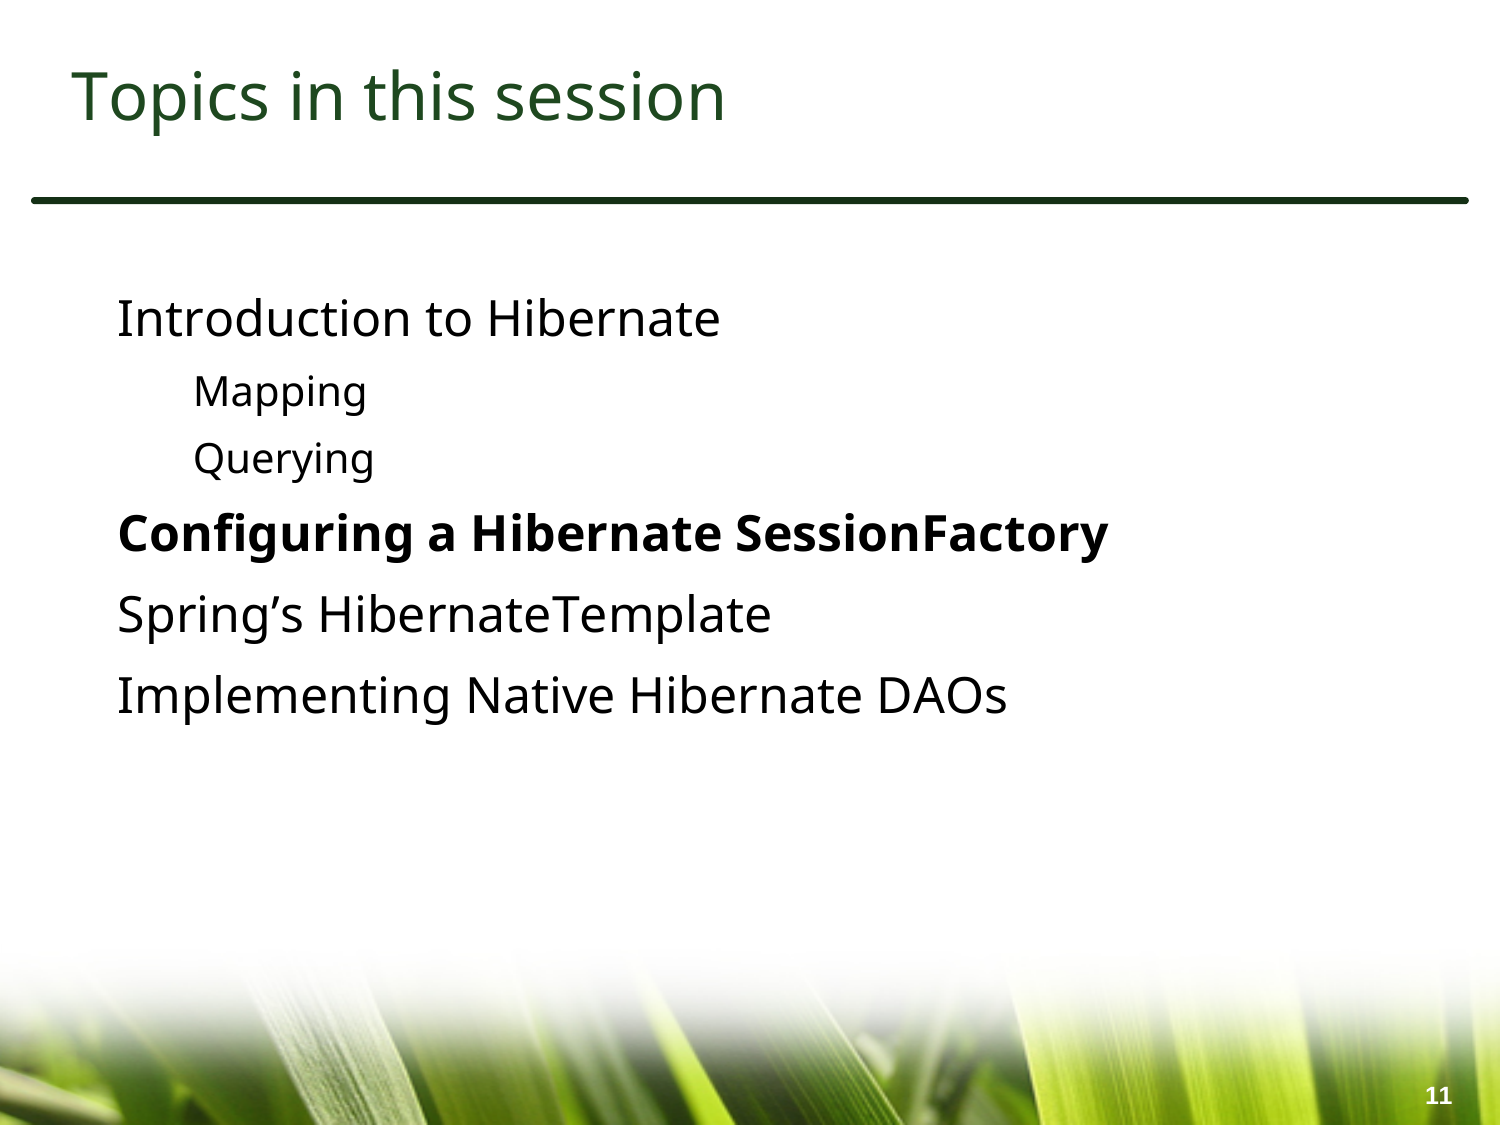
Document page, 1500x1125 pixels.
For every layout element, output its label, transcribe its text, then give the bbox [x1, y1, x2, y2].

title Topics in this session [56, 13, 1089, 176]
picture [0, 944, 1500, 1125]
list Introduction to Hibernate Mapping Querying Configuring a Hibernate SessionFactory Spring’s HibernateTemplate Implementing Native Hibernate DAOs [103, 275, 1394, 938]
